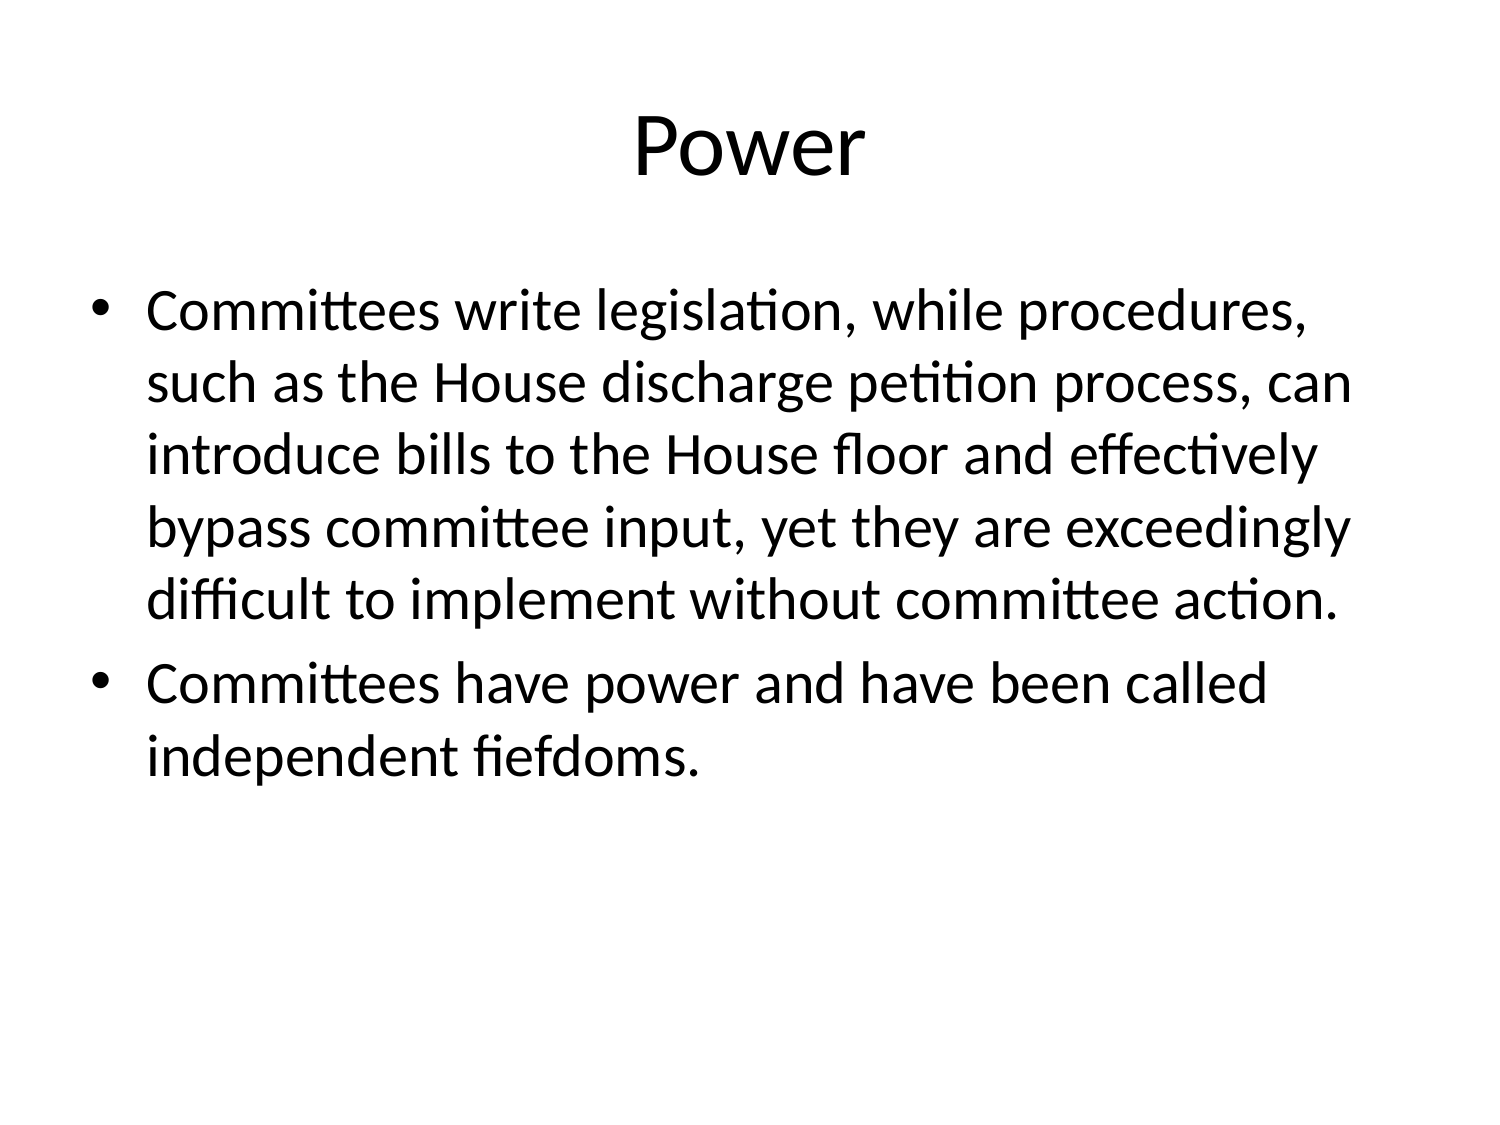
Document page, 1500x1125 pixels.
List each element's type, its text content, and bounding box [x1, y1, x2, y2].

title Power [75, 45, 1425, 233]
list Committees write legislation, while procedures, such as the House discharge petition process, can introduce bills to the House floor and effectively bypass committee input, yet they are exceedingly difficult to implement without committee action. Committees have power and have been called independent fiefdoms. [75, 262, 1425, 1005]
